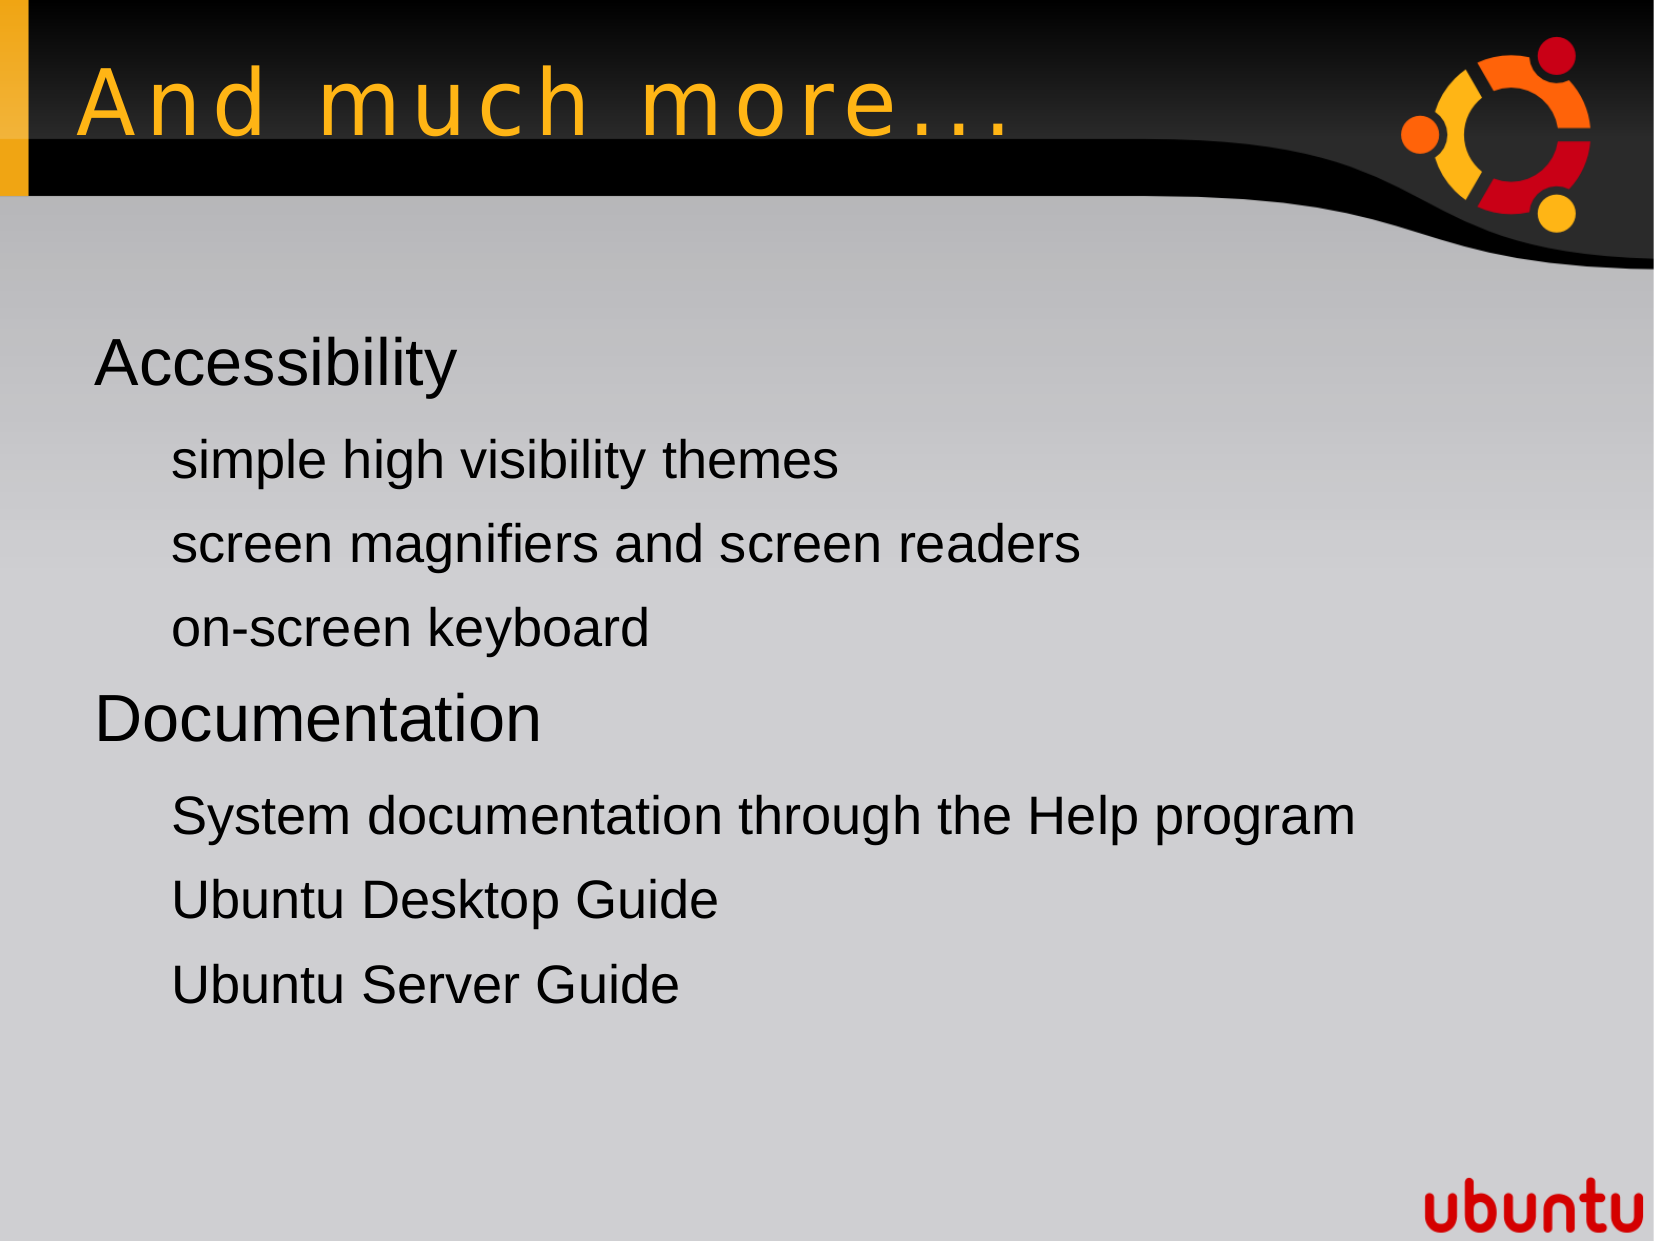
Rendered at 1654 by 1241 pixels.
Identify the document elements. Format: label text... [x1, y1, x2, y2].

picture [0, 0, 1654, 1241]
title And much more... [76, 0, 1300, 207]
list Accessibility simple high visibility themes screen magnifiers and screen readers on-screen keyboard Documentation System documentation through the Help program Ubuntu Desktop Guide Ubuntu Server Guide [76, 324, 1565, 1144]
